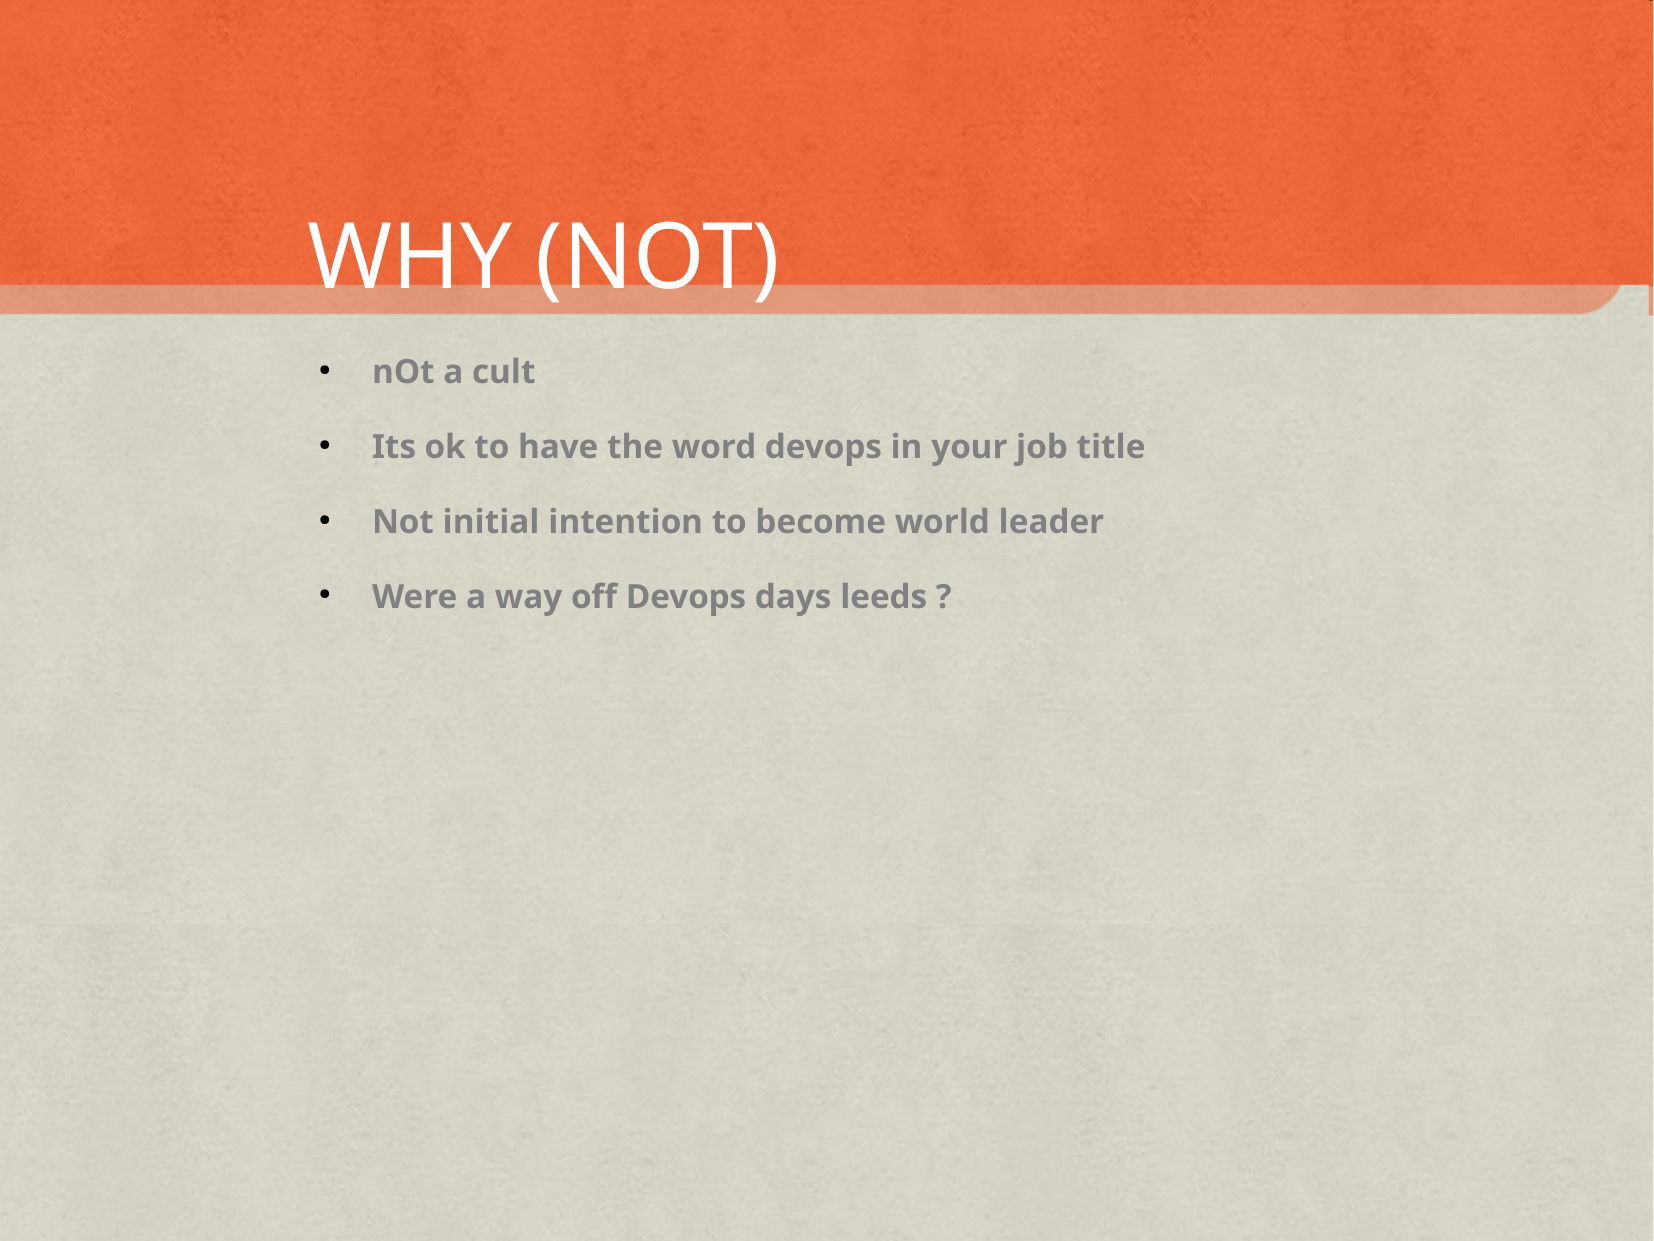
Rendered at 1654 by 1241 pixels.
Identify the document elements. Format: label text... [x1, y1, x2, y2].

list nOt a cult Its ok to have the word devops in your job title Not initial intention to become world leader Were a way off Devops days leeds ? [301, 348, 1654, 1068]
picture [0, 0, 1654, 1241]
title WHY (NOT) [307, 188, 1654, 317]
